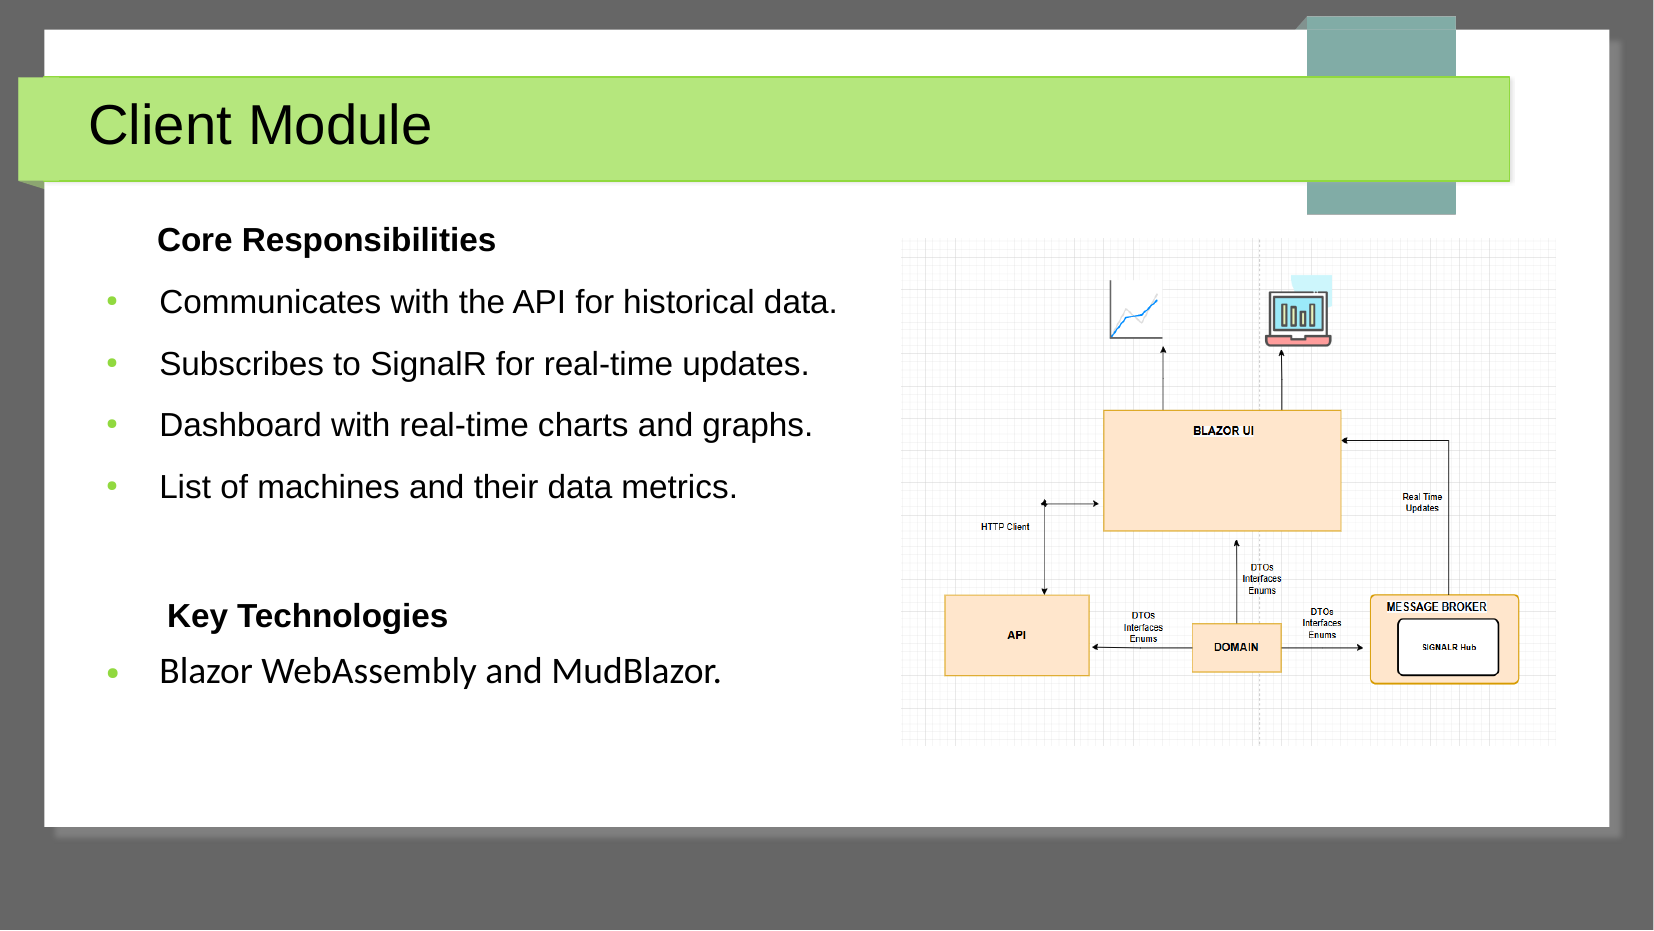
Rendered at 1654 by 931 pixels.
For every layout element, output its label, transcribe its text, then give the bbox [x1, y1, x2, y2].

text_box Key Technologies [152, 590, 464, 643]
list Communicates with the API for historical data. Subscribes to SignalR for real-time updates. Dashboard with real-time charts and graphs. List of machines and their data metrics. Blazor WebAssembly and MudBlazor. [88, 221, 1565, 813]
picture [901, 238, 1556, 746]
title Client Module [88, 73, 1506, 178]
text_box Core Responsibilities [142, 213, 512, 266]
